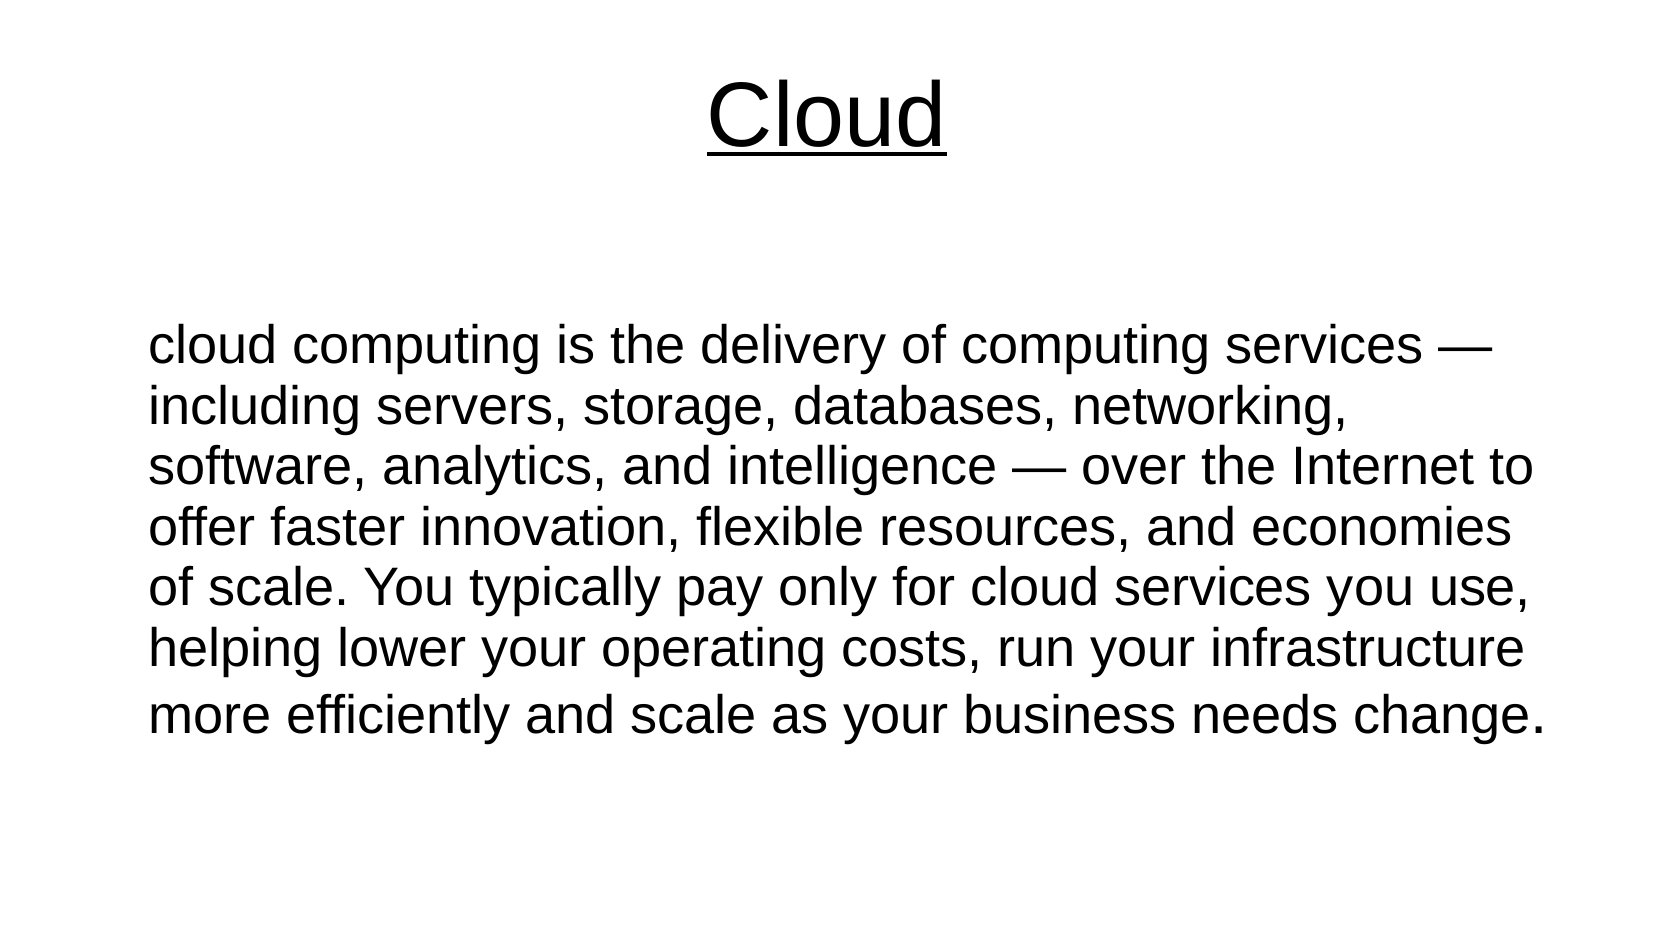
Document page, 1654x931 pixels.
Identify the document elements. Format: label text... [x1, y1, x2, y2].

list cloud computing is the delivery of computing services —including servers, storage, databases, networking, software, analytics, and intelligence — over the Internet to offer faster innovation, flexible resources, and economies of scale. You typically pay only for cloud services you use, helping lower your operating costs, run your infrastructure more efficiently and scale as your business needs change. [82, 217, 1571, 758]
title Cloud [82, 37, 1571, 193]
